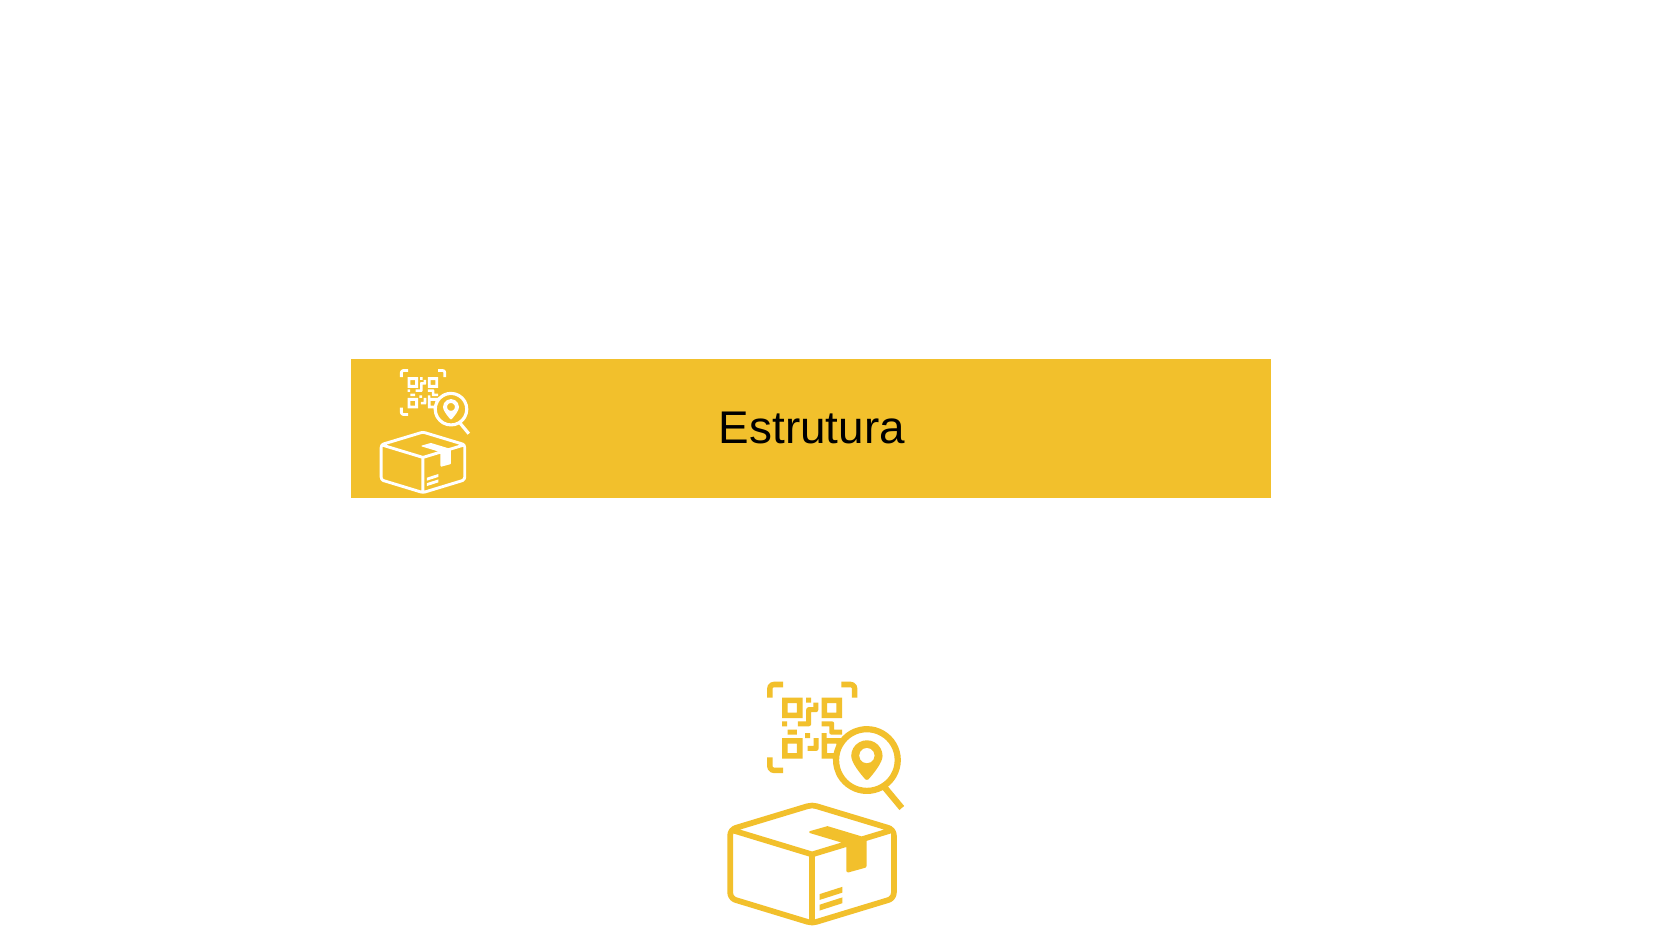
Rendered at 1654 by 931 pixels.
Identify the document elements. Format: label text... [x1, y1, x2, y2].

subtitle Estrutura [354, 354, 1270, 502]
